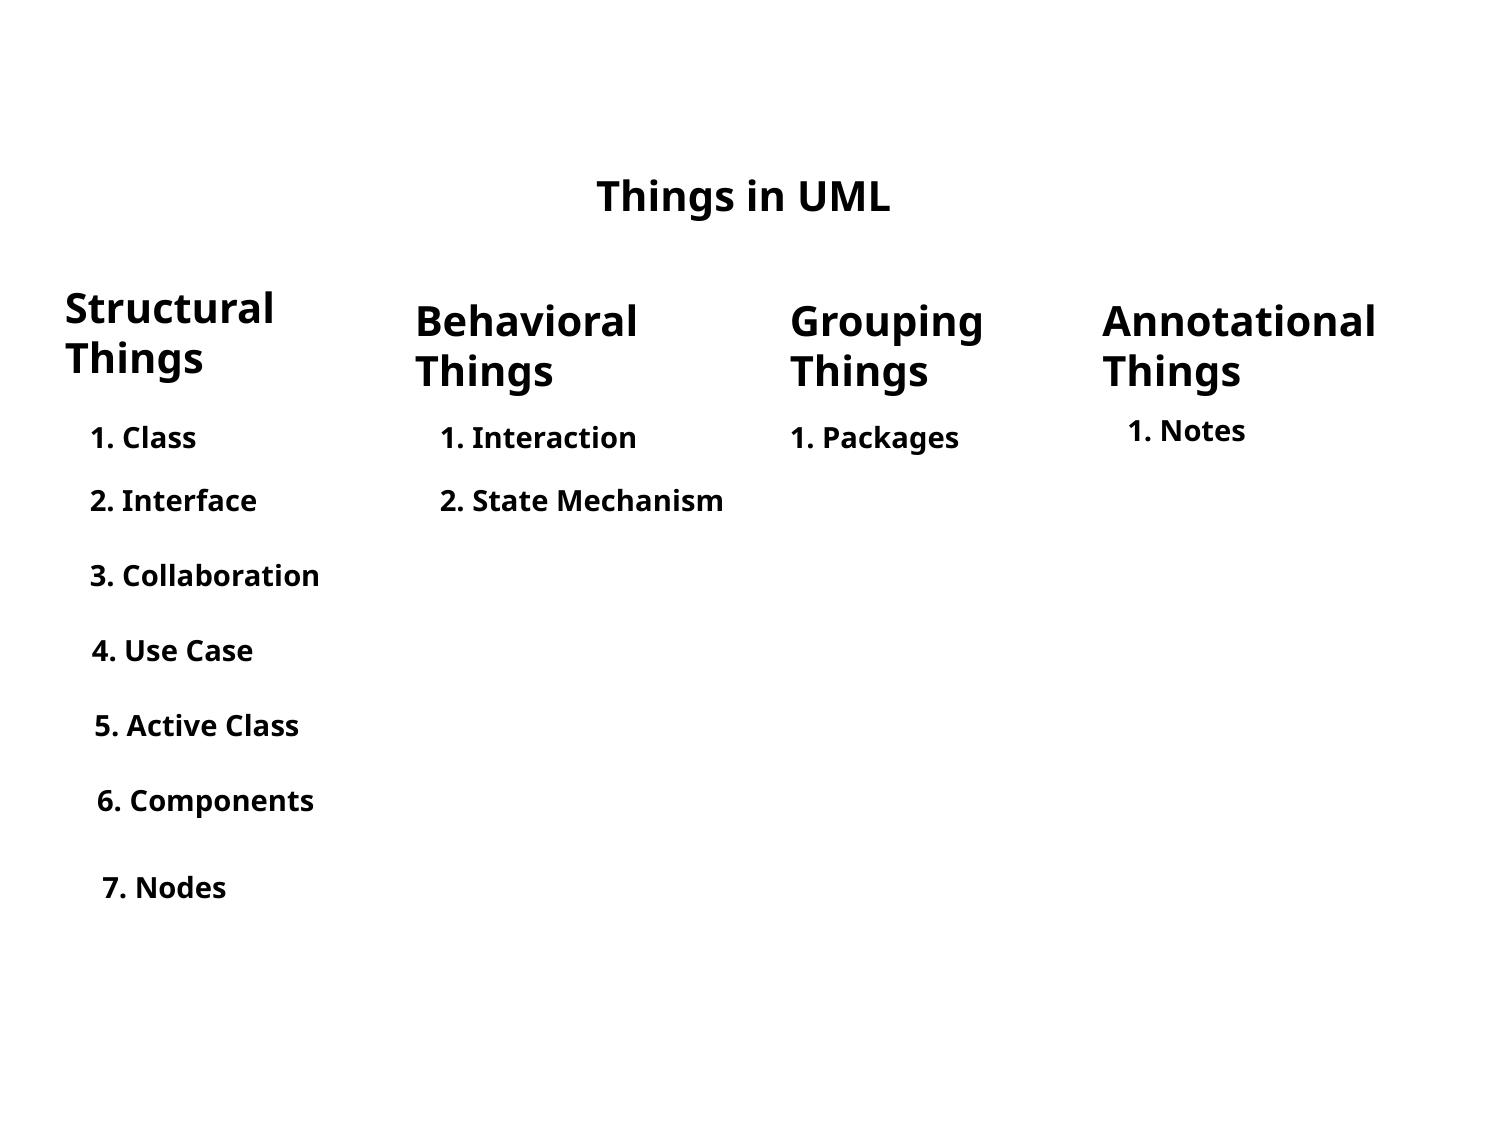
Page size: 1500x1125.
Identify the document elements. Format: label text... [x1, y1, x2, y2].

text_box 7. Nodes [87, 862, 413, 913]
text_box Structural Things [50, 274, 375, 390]
text_box 4. Use Case [77, 624, 402, 675]
text_box 2. State Mechanism [424, 474, 788, 525]
text_box Annotational Things [1100, 287, 1457, 403]
text_box 1. Notes [1112, 404, 1438, 455]
text_box 1. Class [75, 412, 400, 463]
text_box Behavioral Things [399, 287, 734, 403]
text_box 1. Interaction [425, 412, 750, 463]
text_box Grouping Things [774, 287, 1100, 403]
text_box 1. Packages [774, 412, 1100, 463]
text_box 2. Interface [75, 474, 400, 525]
text_box 3. Collaboration [75, 549, 400, 600]
text_box 5. Active Class [79, 699, 405, 750]
text_box 6. Components [82, 774, 408, 825]
text_box Things in UML [524, 162, 963, 228]
